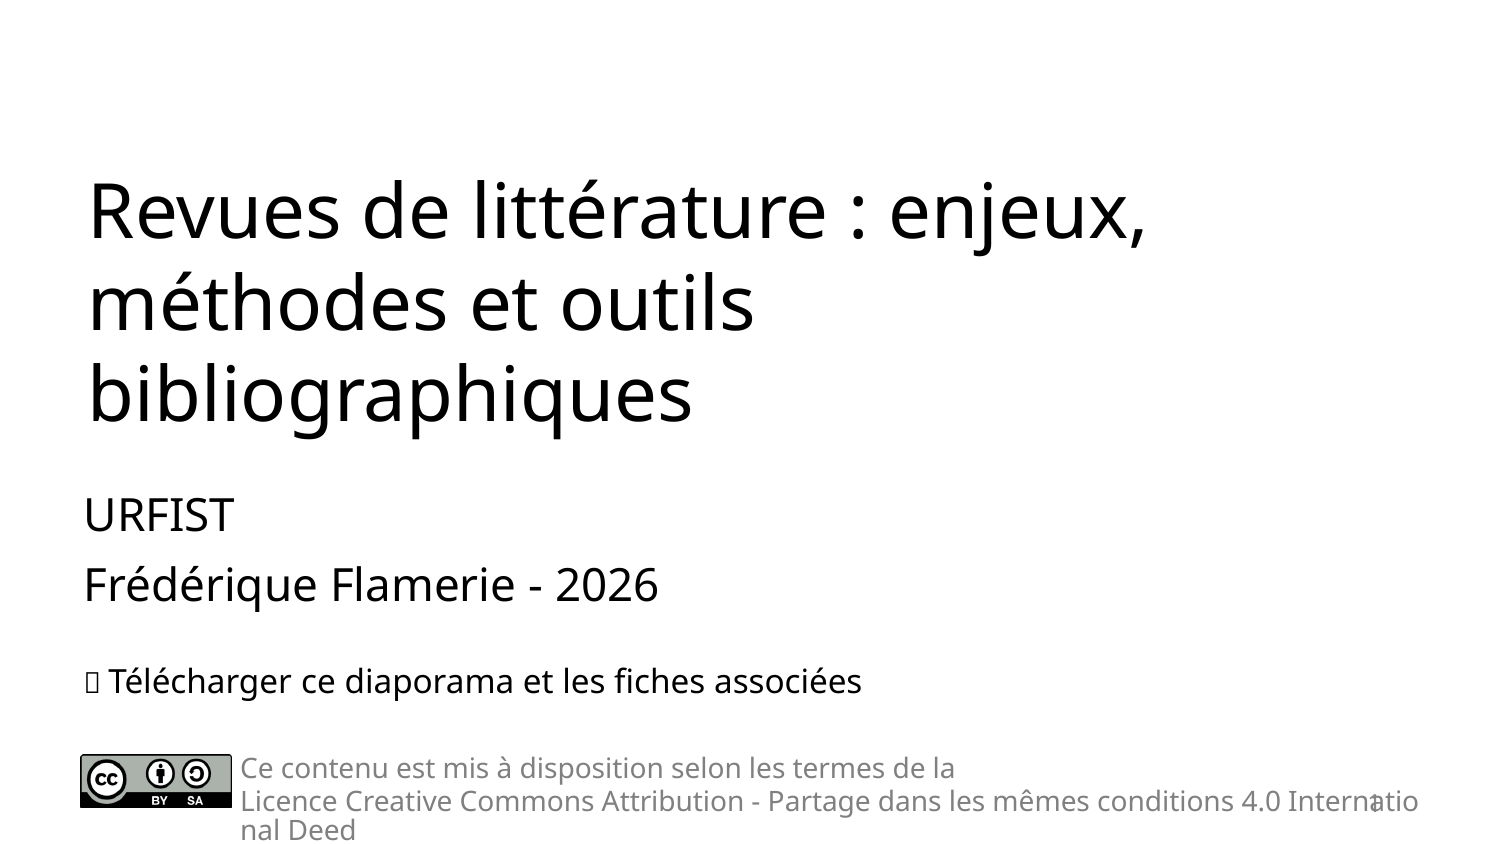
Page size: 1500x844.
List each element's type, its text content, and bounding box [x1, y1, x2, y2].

subtitle URFIST Frédérique Flamerie - 2026 [68, 484, 1384, 653]
text_box 🔗 Télécharger ce diaporama et les fiches associées [68, 653, 1473, 714]
text_box Ce contenu est mis à disposition selon les termes de la Licence Creative Commons Attribution - Partage dans les mêmes conditions 4.0 International Deed [225, 742, 1449, 830]
title Revues de littérature : enjeux, méthodes et outils bibliographiques [72, 150, 1317, 445]
picture [80, 754, 225, 808]
